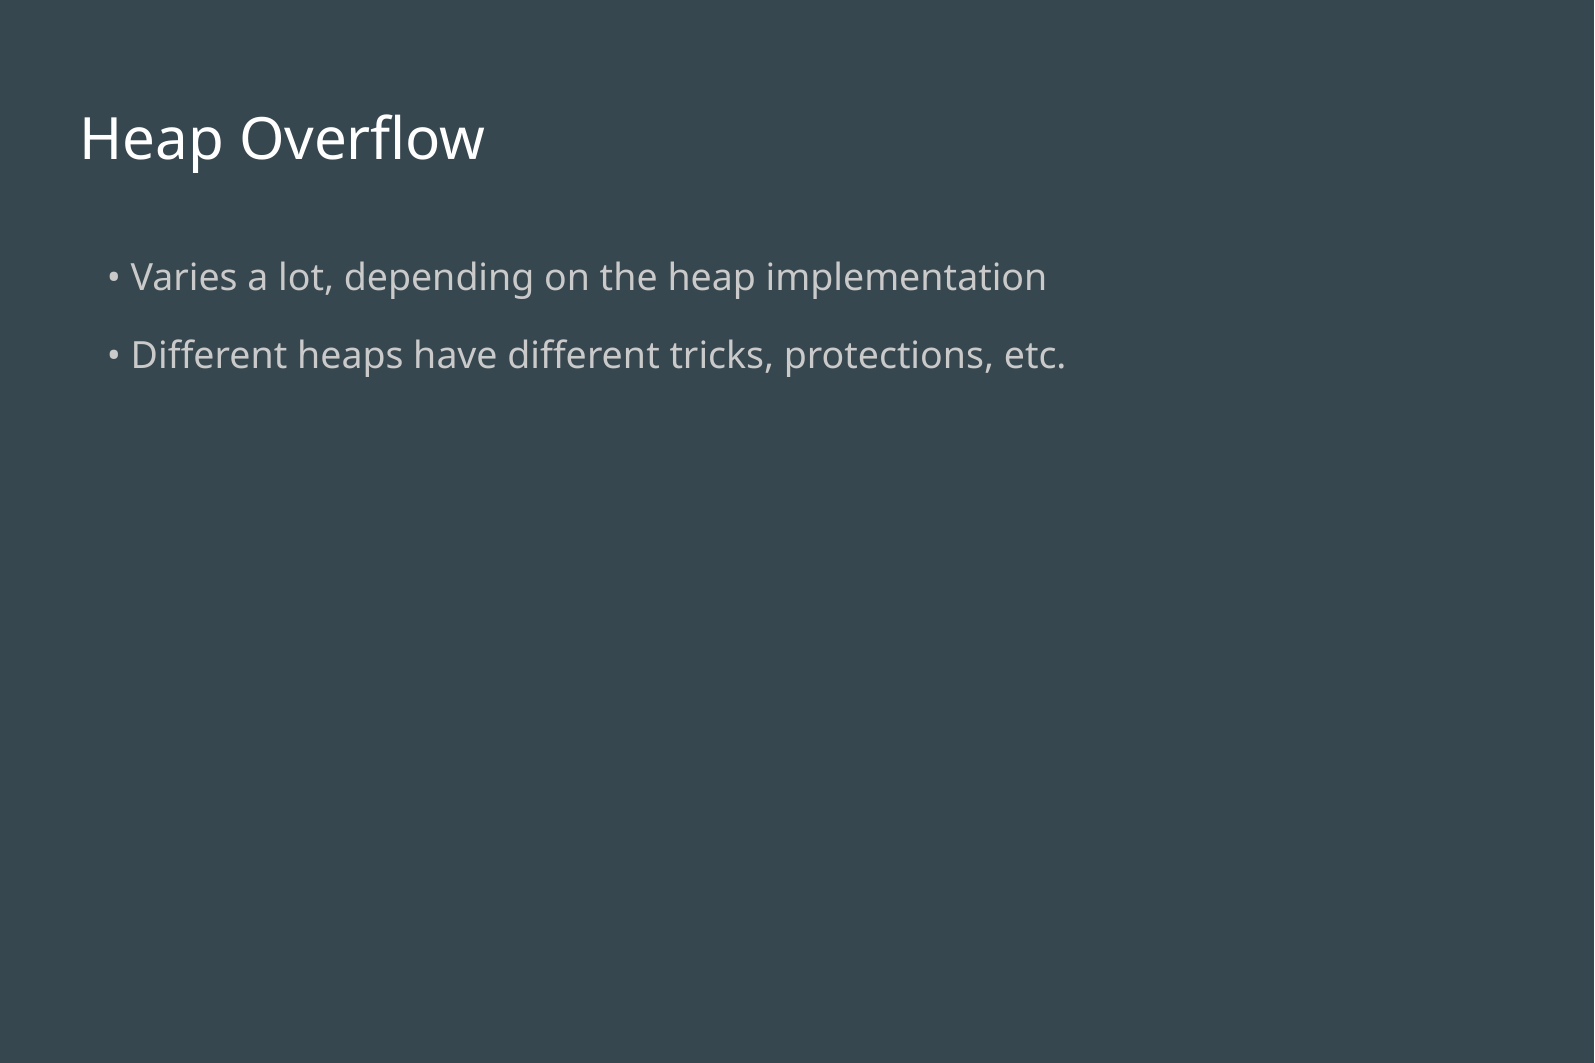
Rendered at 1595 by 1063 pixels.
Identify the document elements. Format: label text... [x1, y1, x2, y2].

title Heap Overflow [79, 48, 1449, 227]
list • Varies a lot, depending on the heap implementation • Different heaps have different tricks, protections, etc. [54, 238, 1541, 945]
